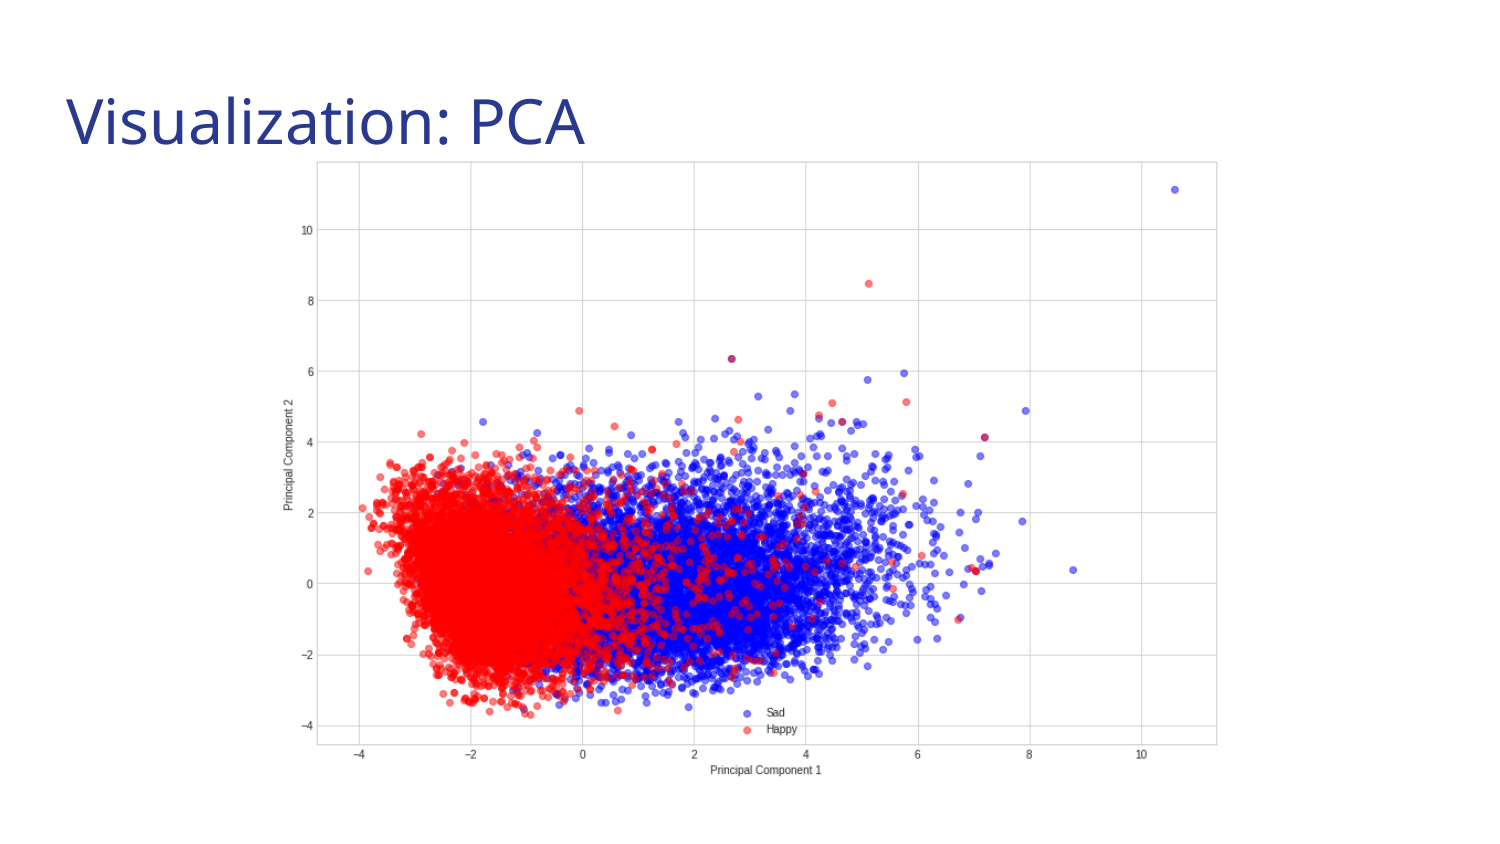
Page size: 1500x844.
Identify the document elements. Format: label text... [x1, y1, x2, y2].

title Visualization: PCA [51, 67, 1449, 167]
picture [277, 155, 1223, 783]
